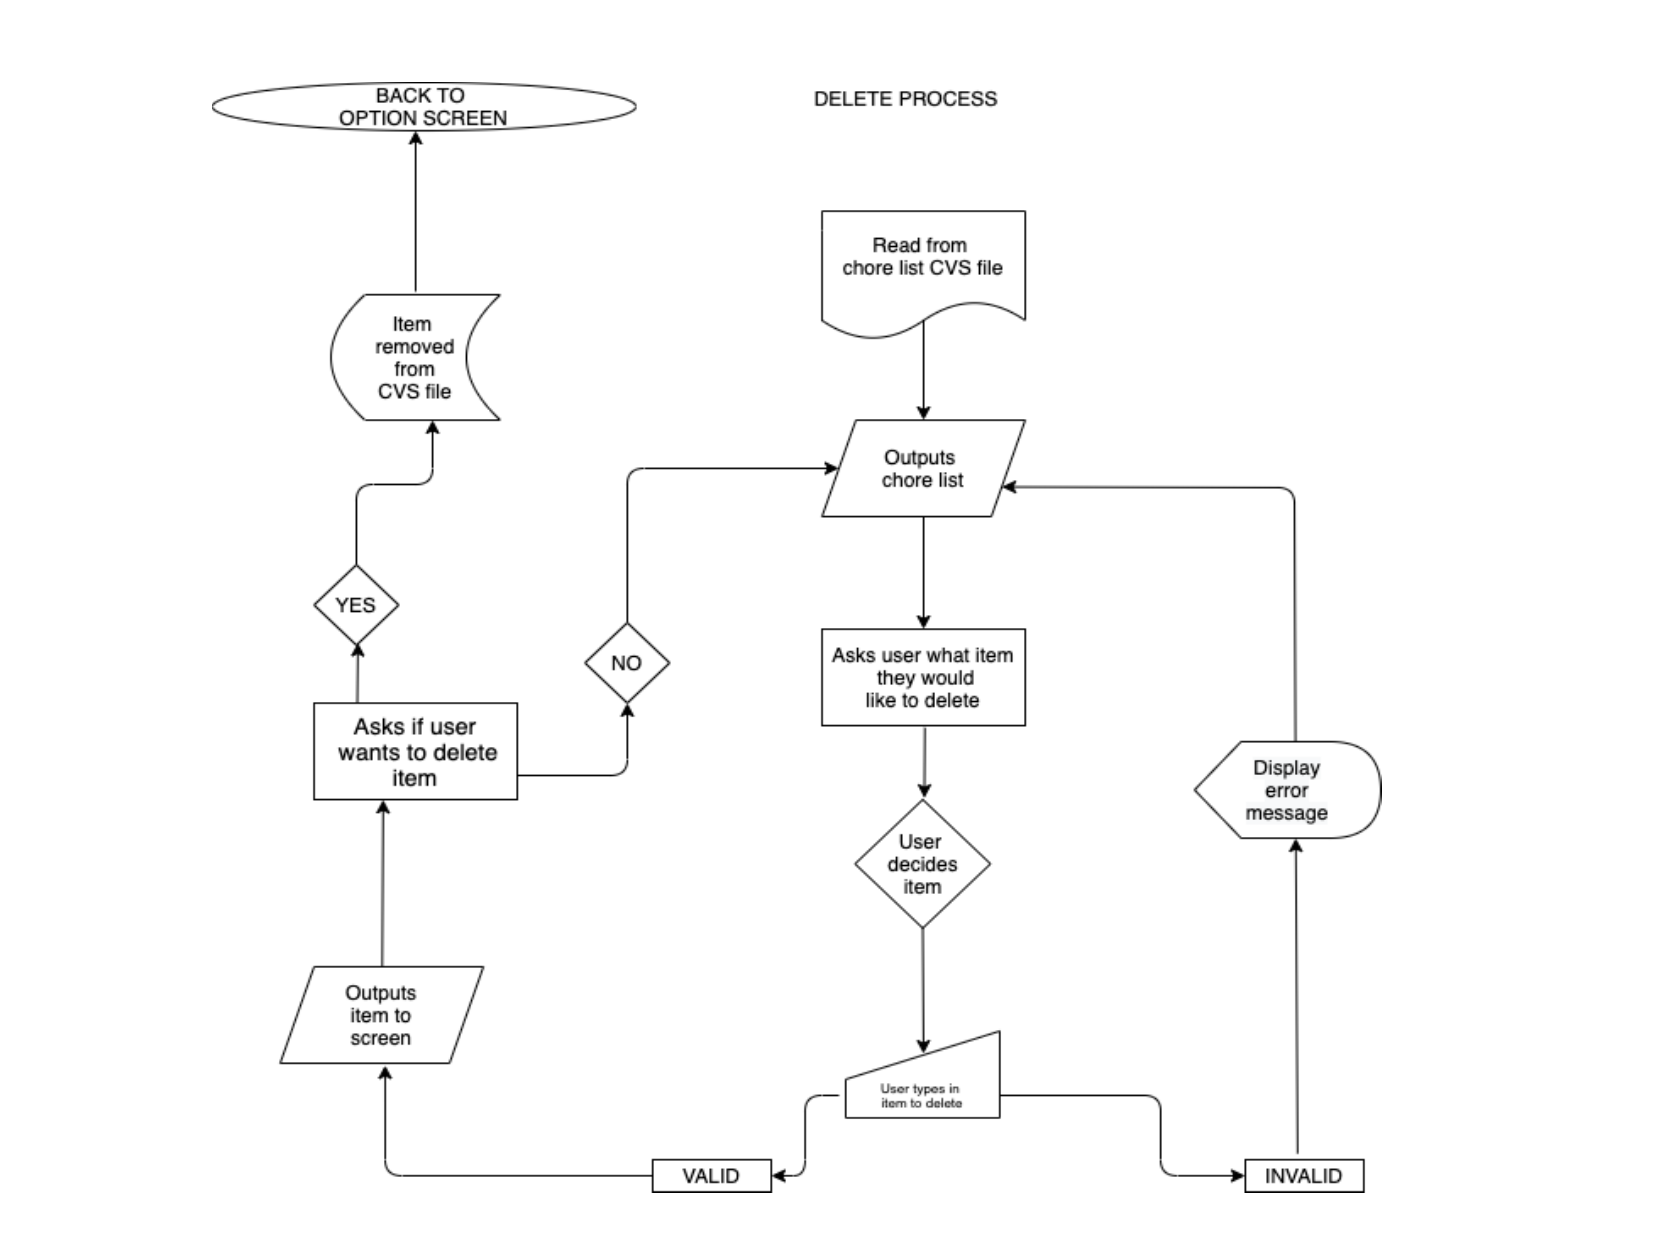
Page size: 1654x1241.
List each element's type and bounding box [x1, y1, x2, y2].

picture [212, 82, 1382, 1193]
